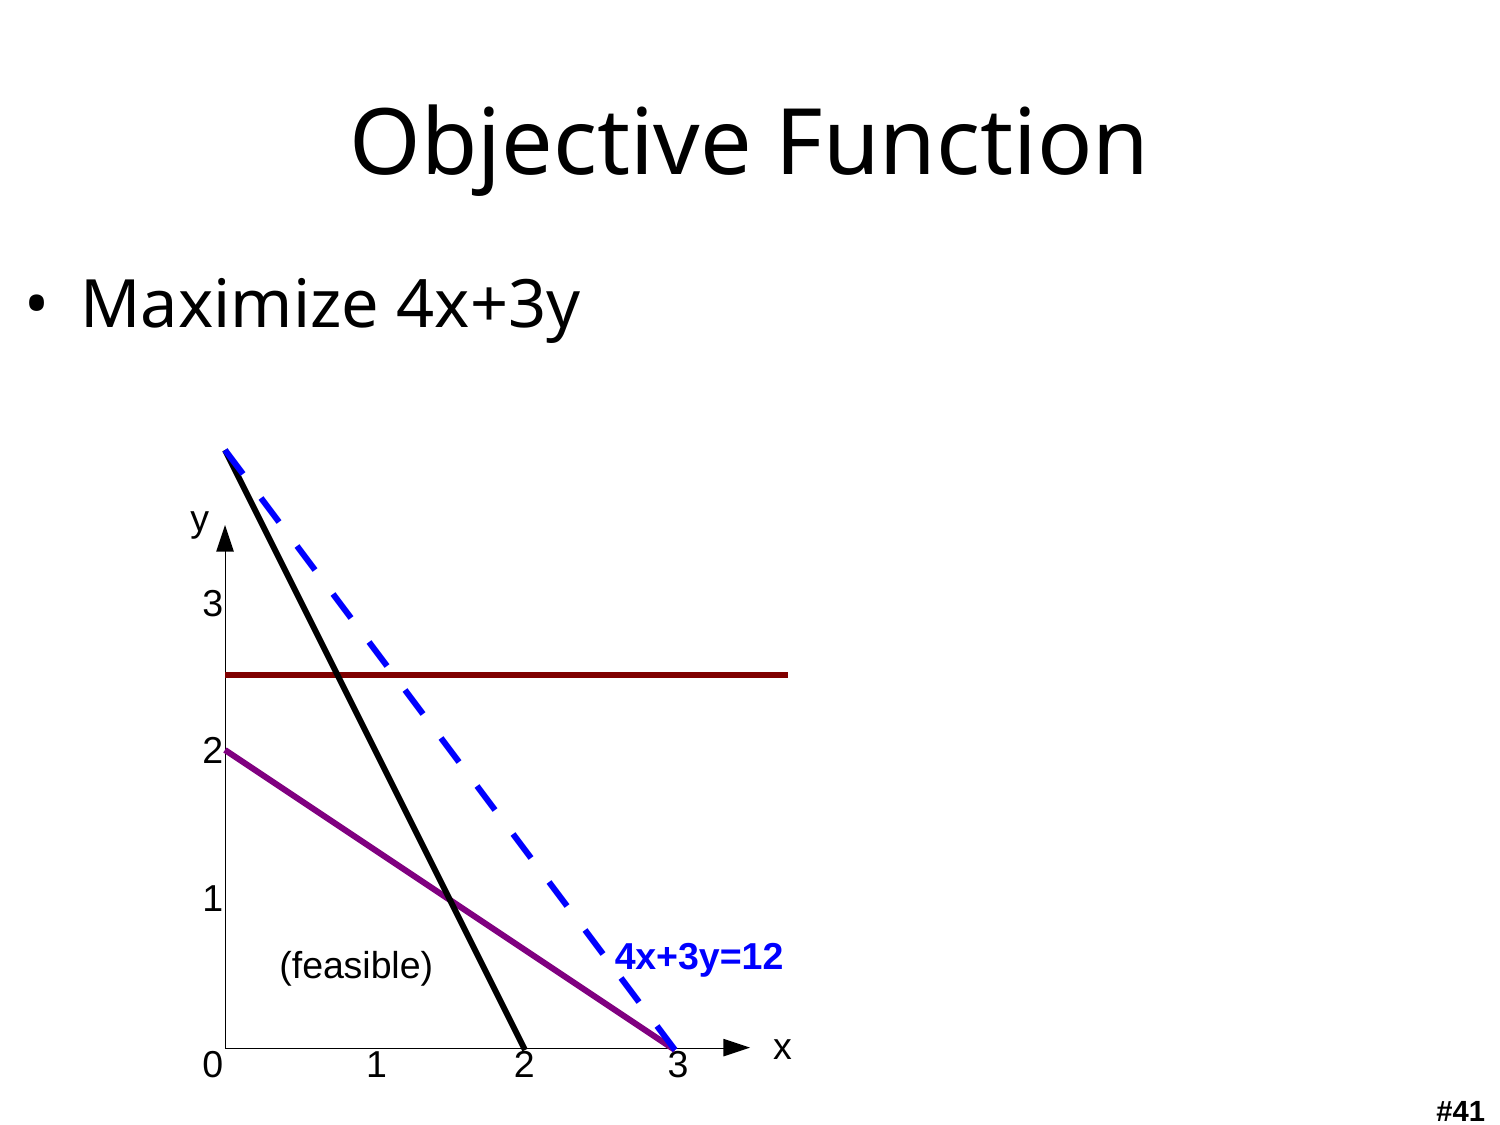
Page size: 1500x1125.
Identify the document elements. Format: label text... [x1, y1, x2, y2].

text_box 2 [499, 1036, 550, 1094]
text_box 3 [652, 1036, 704, 1094]
list Maximize 4x+3y [24, 256, 1475, 1095]
text_box 1 [351, 1036, 402, 1094]
text_box x [758, 1018, 807, 1075]
text_box 3 [187, 574, 238, 632]
text_box (feasible) [264, 937, 449, 995]
text_box 4x+3y=12 [600, 927, 798, 985]
text_box 0 [187, 1035, 238, 1093]
title Objective Function [24, 45, 1476, 233]
text_box 2 [187, 722, 238, 780]
text_box y [175, 490, 225, 547]
text_box 1 [187, 870, 238, 927]
